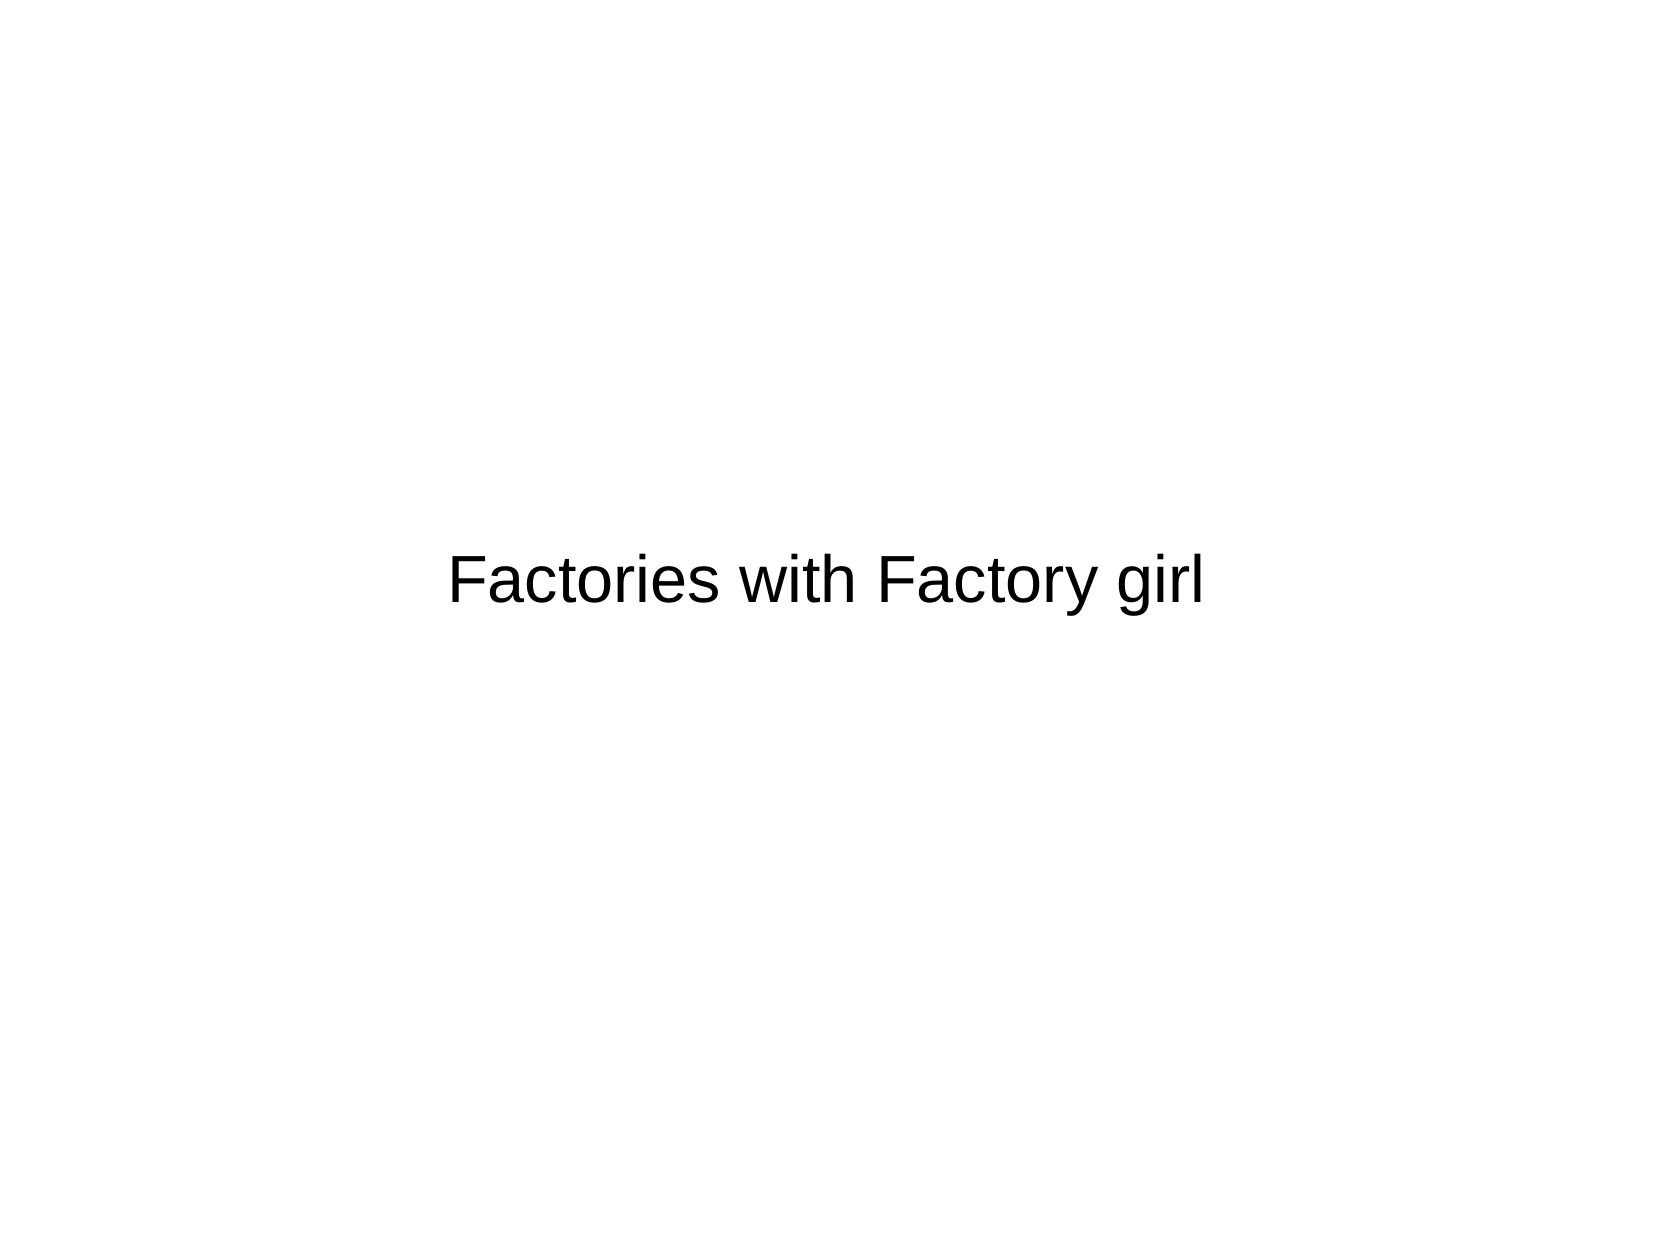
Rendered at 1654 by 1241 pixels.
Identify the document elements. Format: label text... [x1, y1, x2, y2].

subtitle Factories with Factory girl [82, 49, 1571, 1109]
